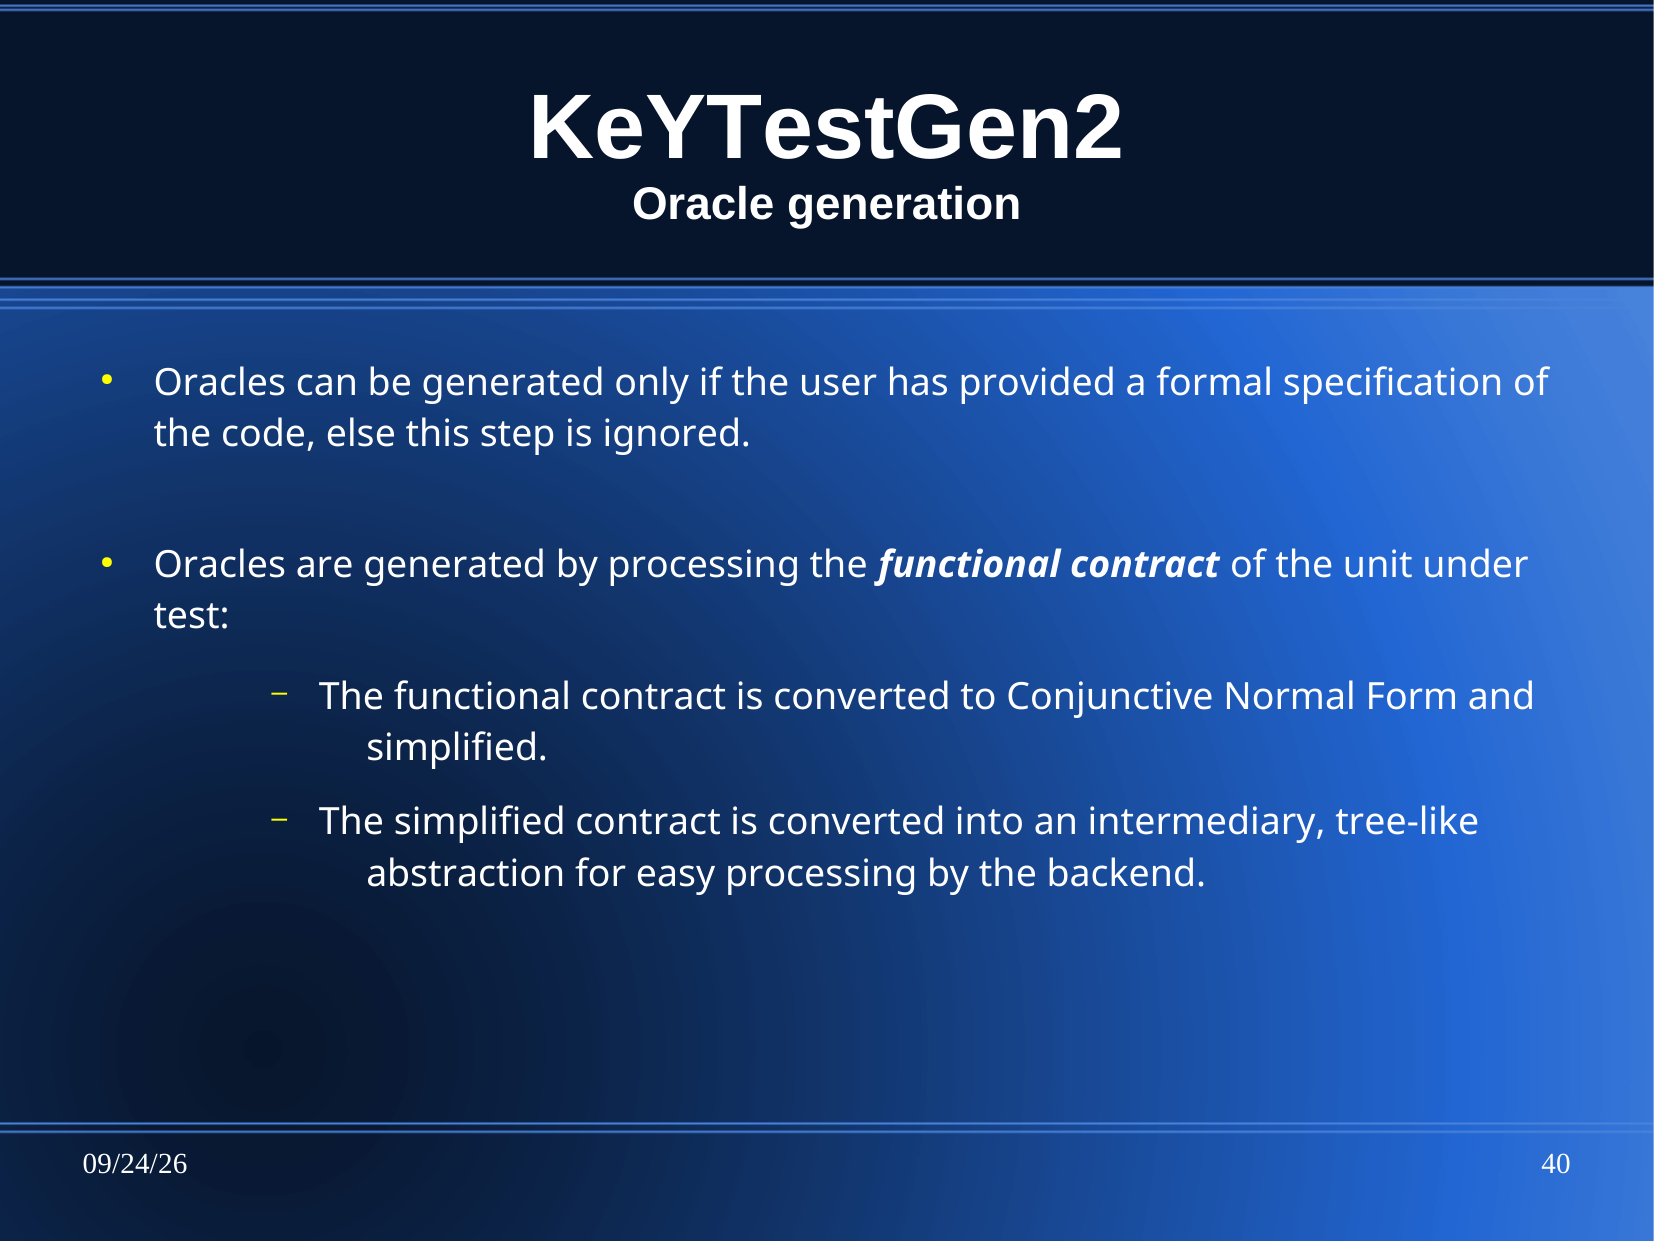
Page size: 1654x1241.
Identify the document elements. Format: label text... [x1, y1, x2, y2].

list Oracles can be generated only if the user has provided a formal specification of the code, else this step is ignored. Oracles are generated by processing the functional contract of the unit under test: The functional contract is converted to Conjunctive Normal Form and simplified. The simplified contract is converted into an intermediary, tree-like abstraction for easy processing by the backend. [82, 355, 1571, 1075]
title KeYTestGen2 Oracle generation [82, 49, 1571, 257]
picture [0, 0, 1654, 1241]
